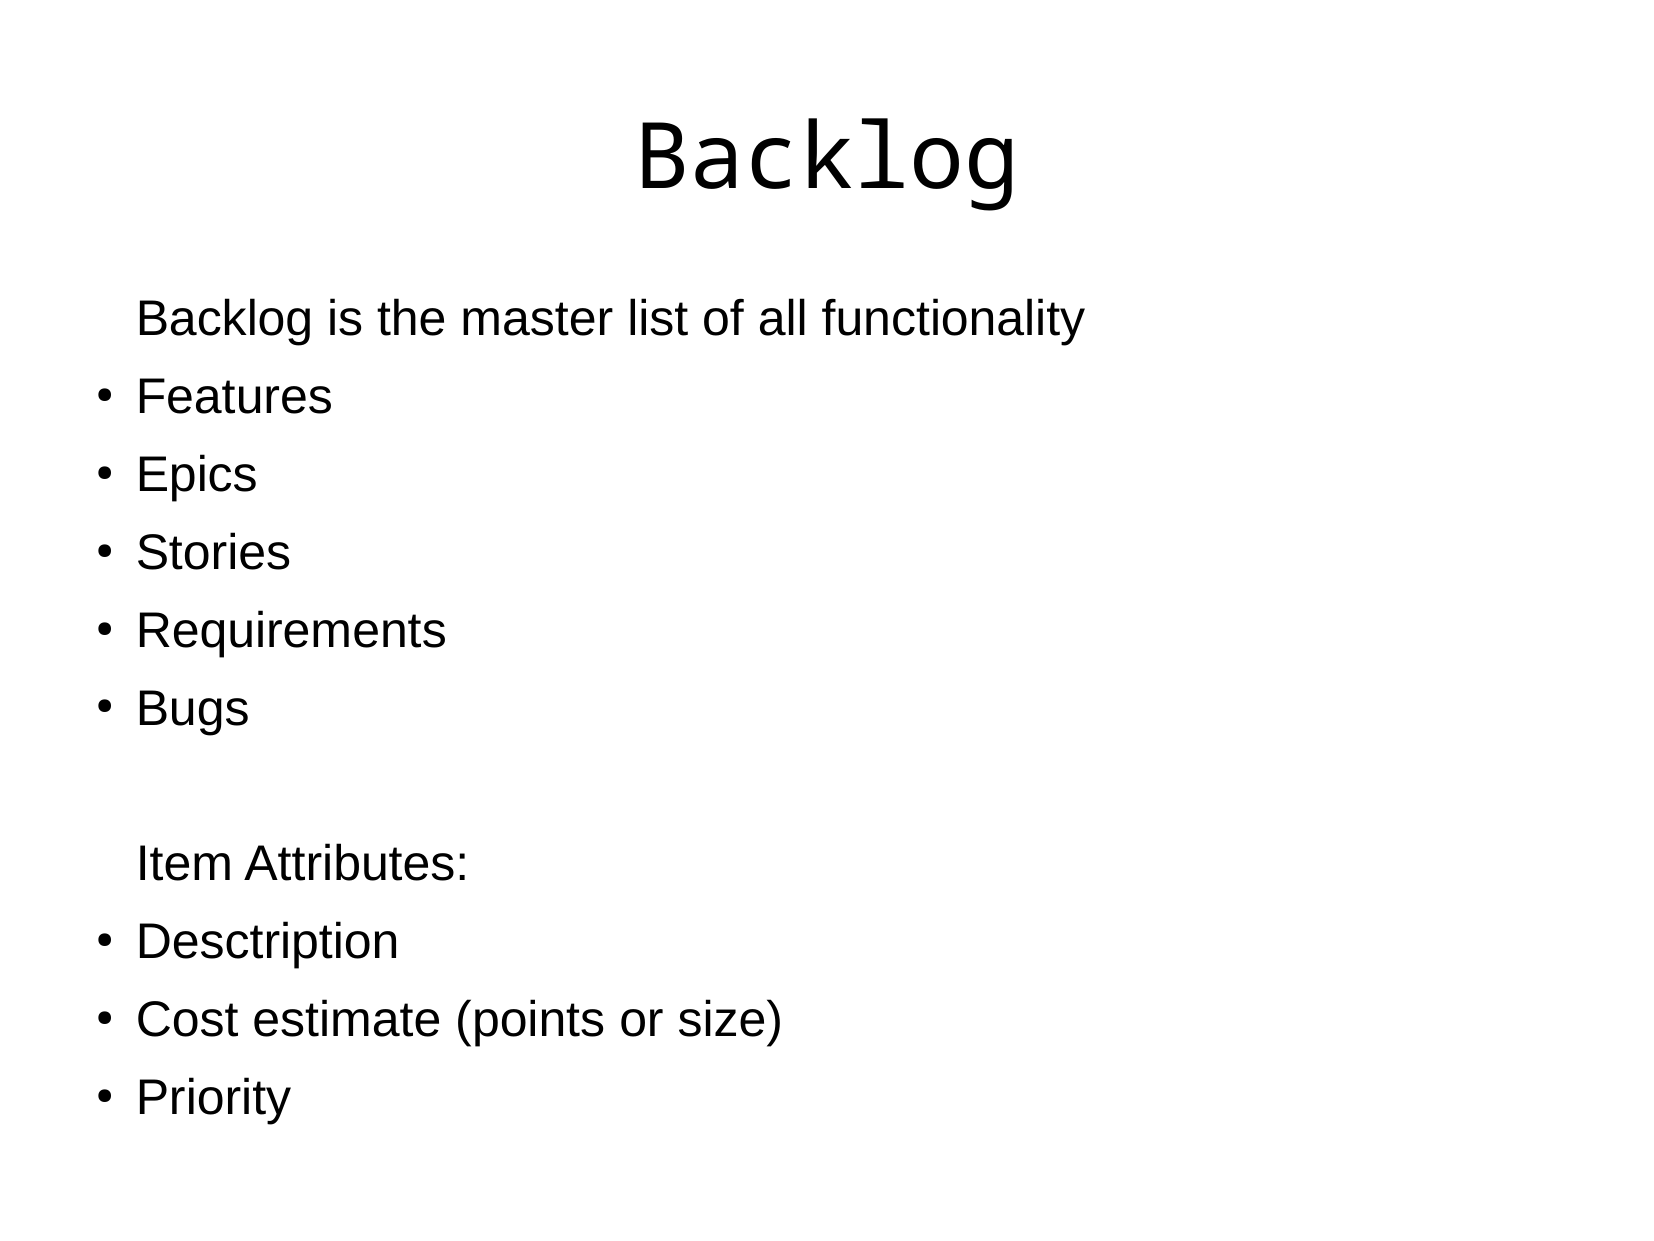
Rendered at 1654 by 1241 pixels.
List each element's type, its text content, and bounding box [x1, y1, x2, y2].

list Backlog is the master list of all functionality Features Epics Stories Requirements Bugs Item Attributes: Desctription Cost estimate (points or size) Priority [82, 290, 1571, 1134]
title Backlog [82, 49, 1571, 257]
